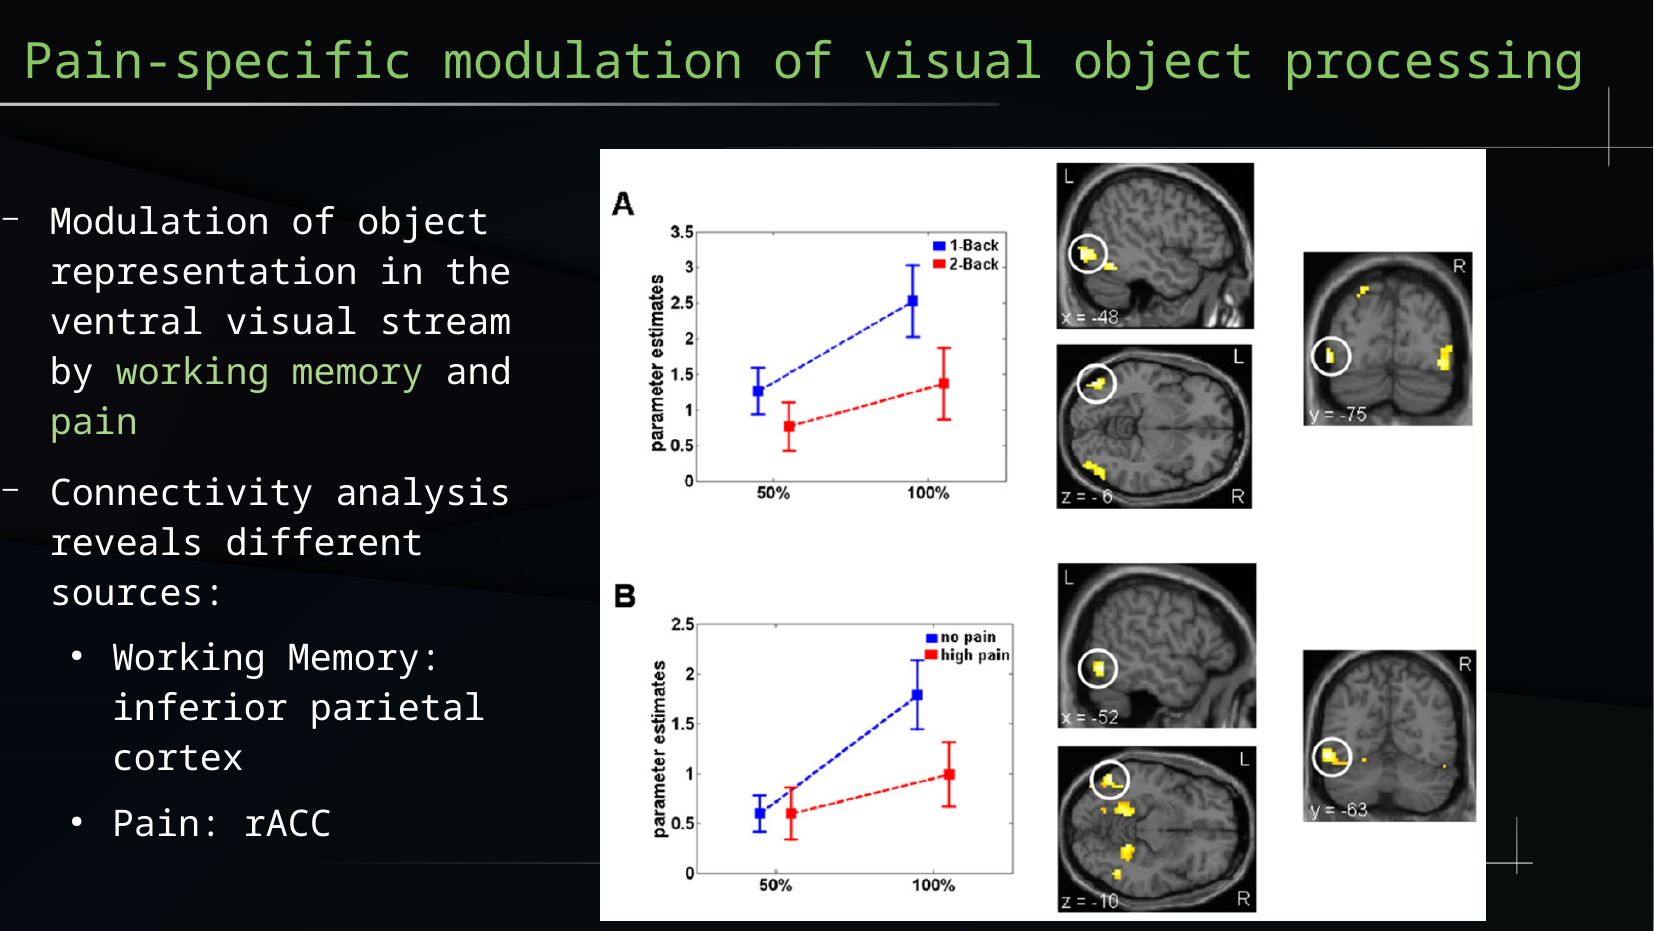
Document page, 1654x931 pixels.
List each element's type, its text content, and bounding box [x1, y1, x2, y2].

picture [0, 0, 1654, 931]
list Modulation of object representation in the ventral visual stream by working memory and pain Connectivity analysis reveals different sources: Working Memory: inferior parietal cortex Pain: rACC [0, 195, 571, 856]
title Pain-specific modulation of visual object processing [23, 0, 1589, 134]
